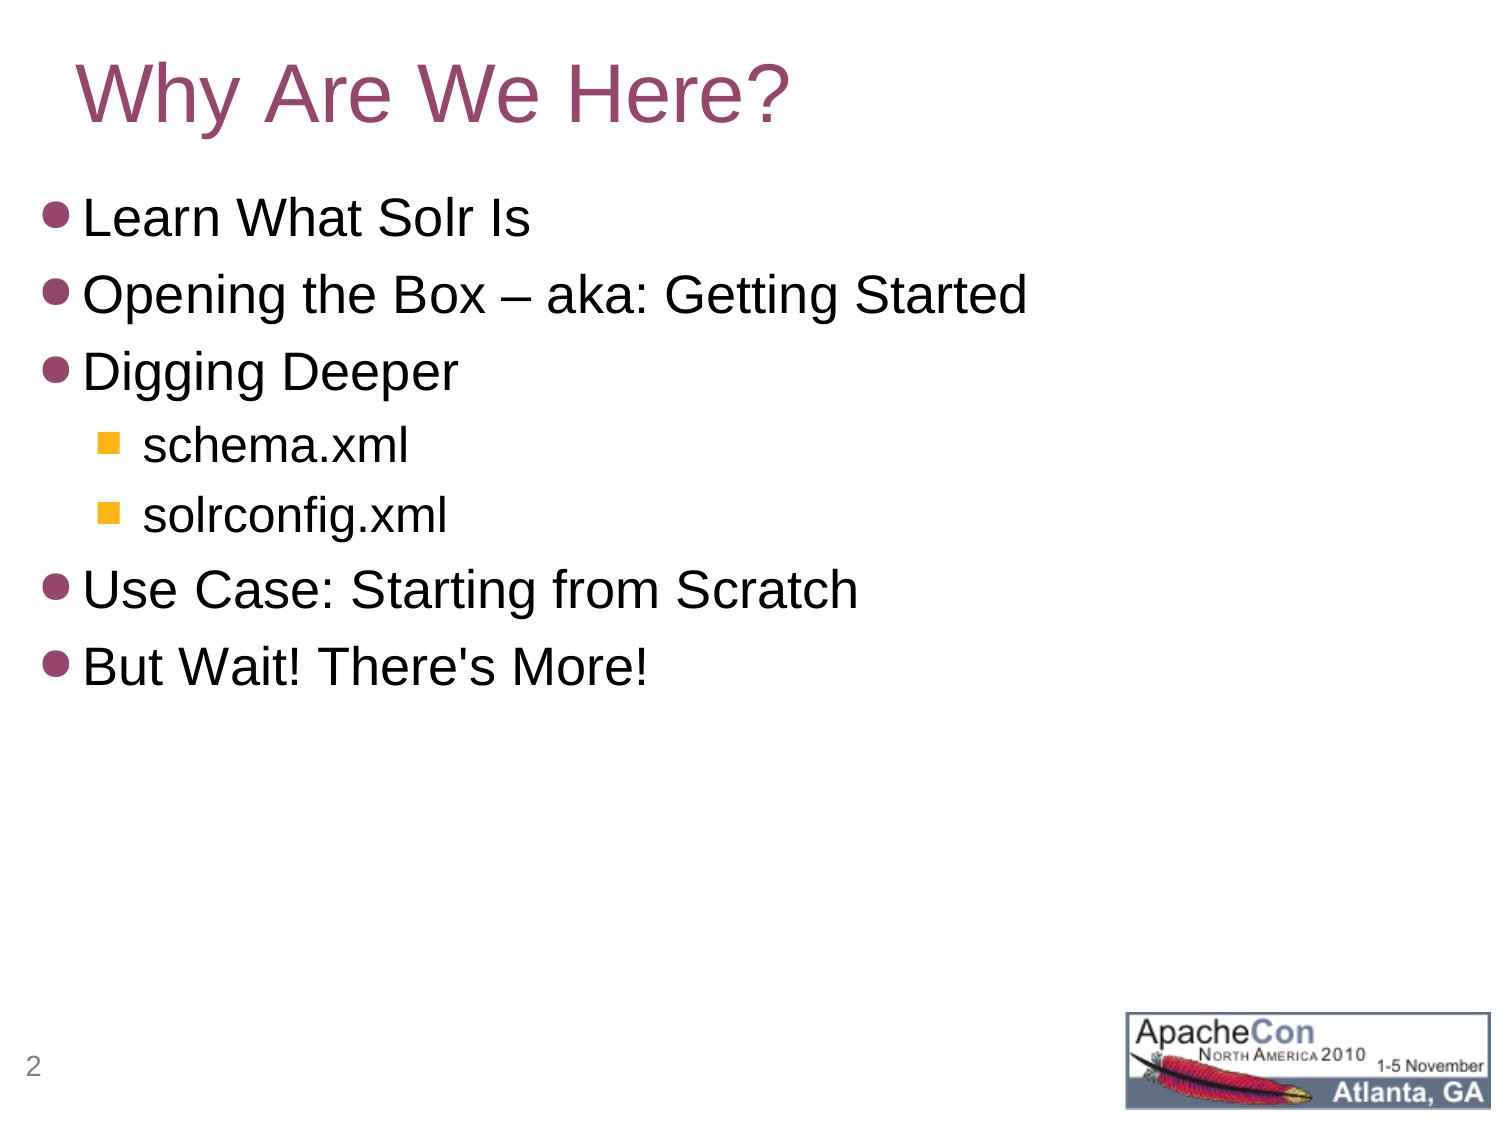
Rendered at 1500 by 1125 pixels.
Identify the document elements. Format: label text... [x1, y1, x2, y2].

picture [1125, 1012, 1491, 1110]
list Learn What Solr Is Opening the Box – aka: Getting Started Digging Deeper schema.xml solrconfig.xml Use Case: Starting from Scratch But Wait! There's More! [37, 187, 1463, 1006]
title Why Are We Here? [75, 0, 1425, 187]
